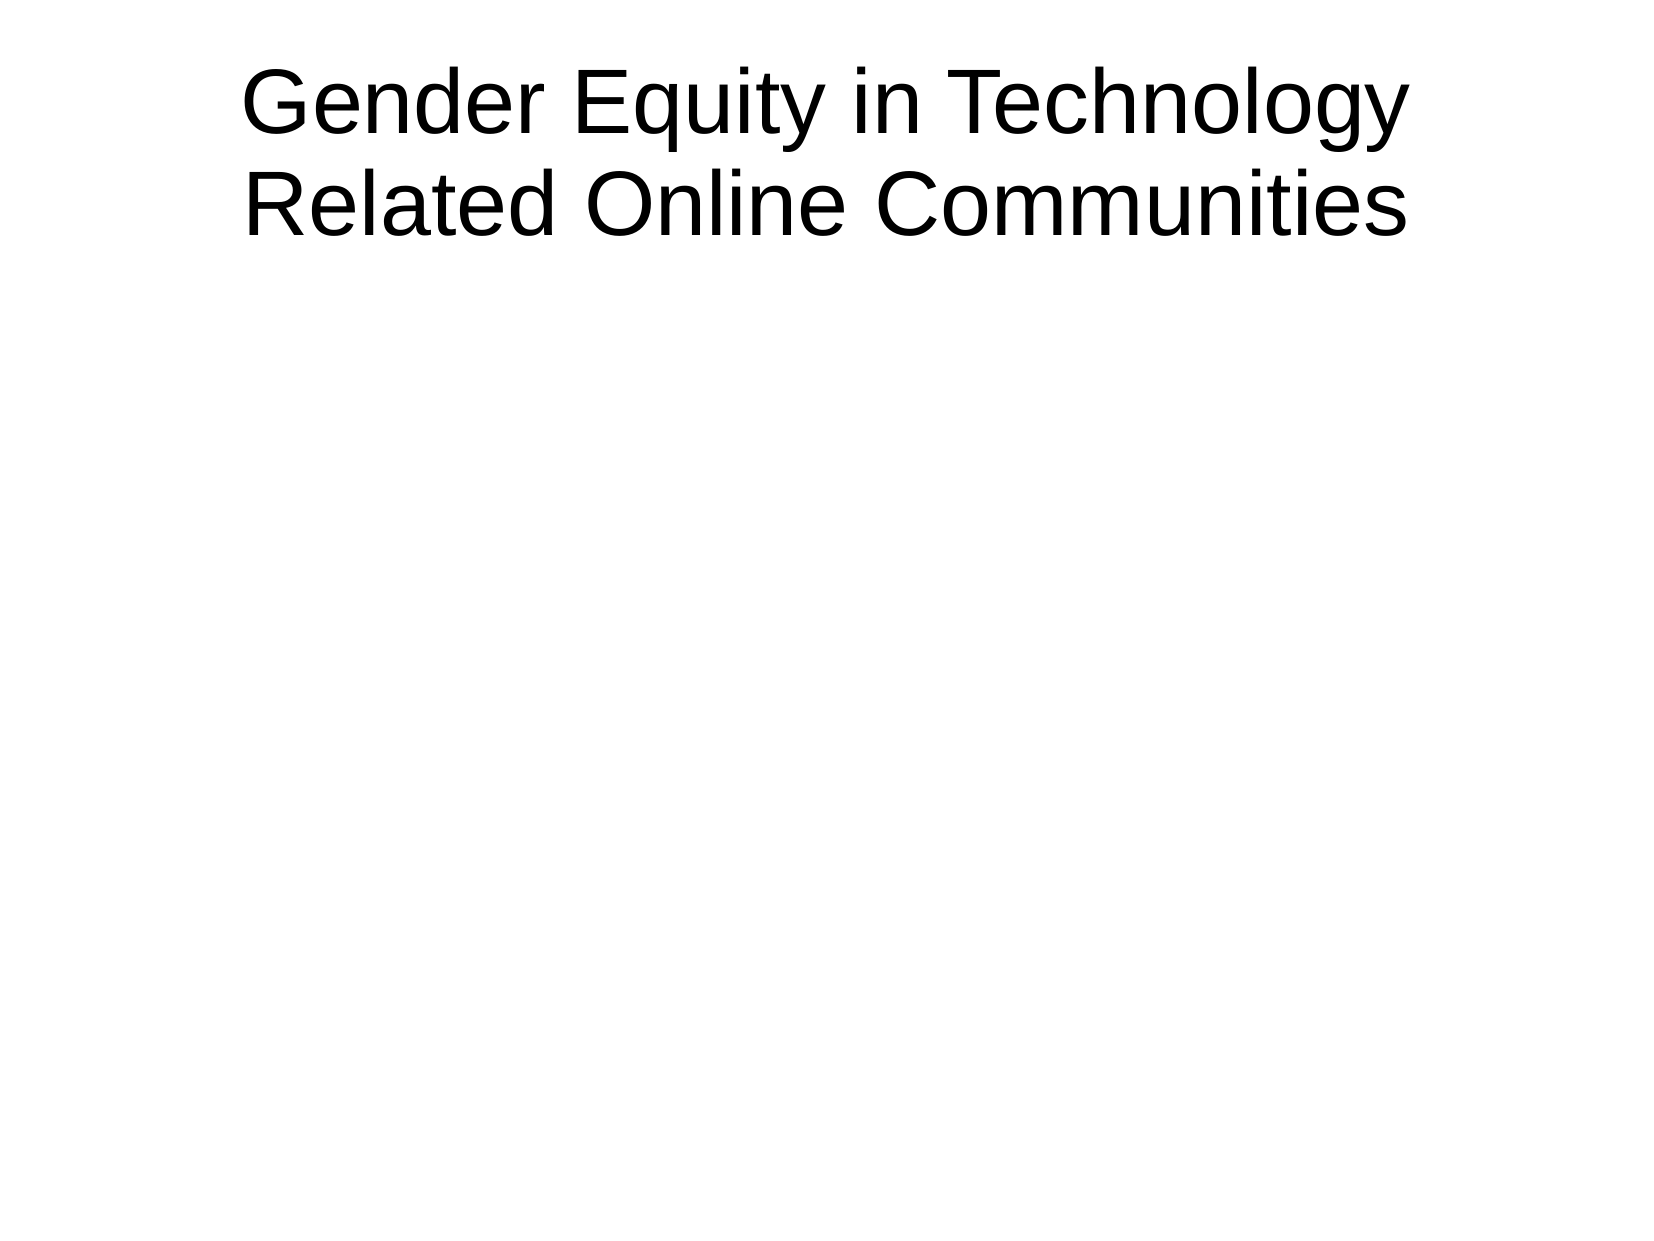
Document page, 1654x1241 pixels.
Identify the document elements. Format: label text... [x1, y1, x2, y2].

title Gender Equity in Technology Related Online Communities [82, 49, 1571, 257]
